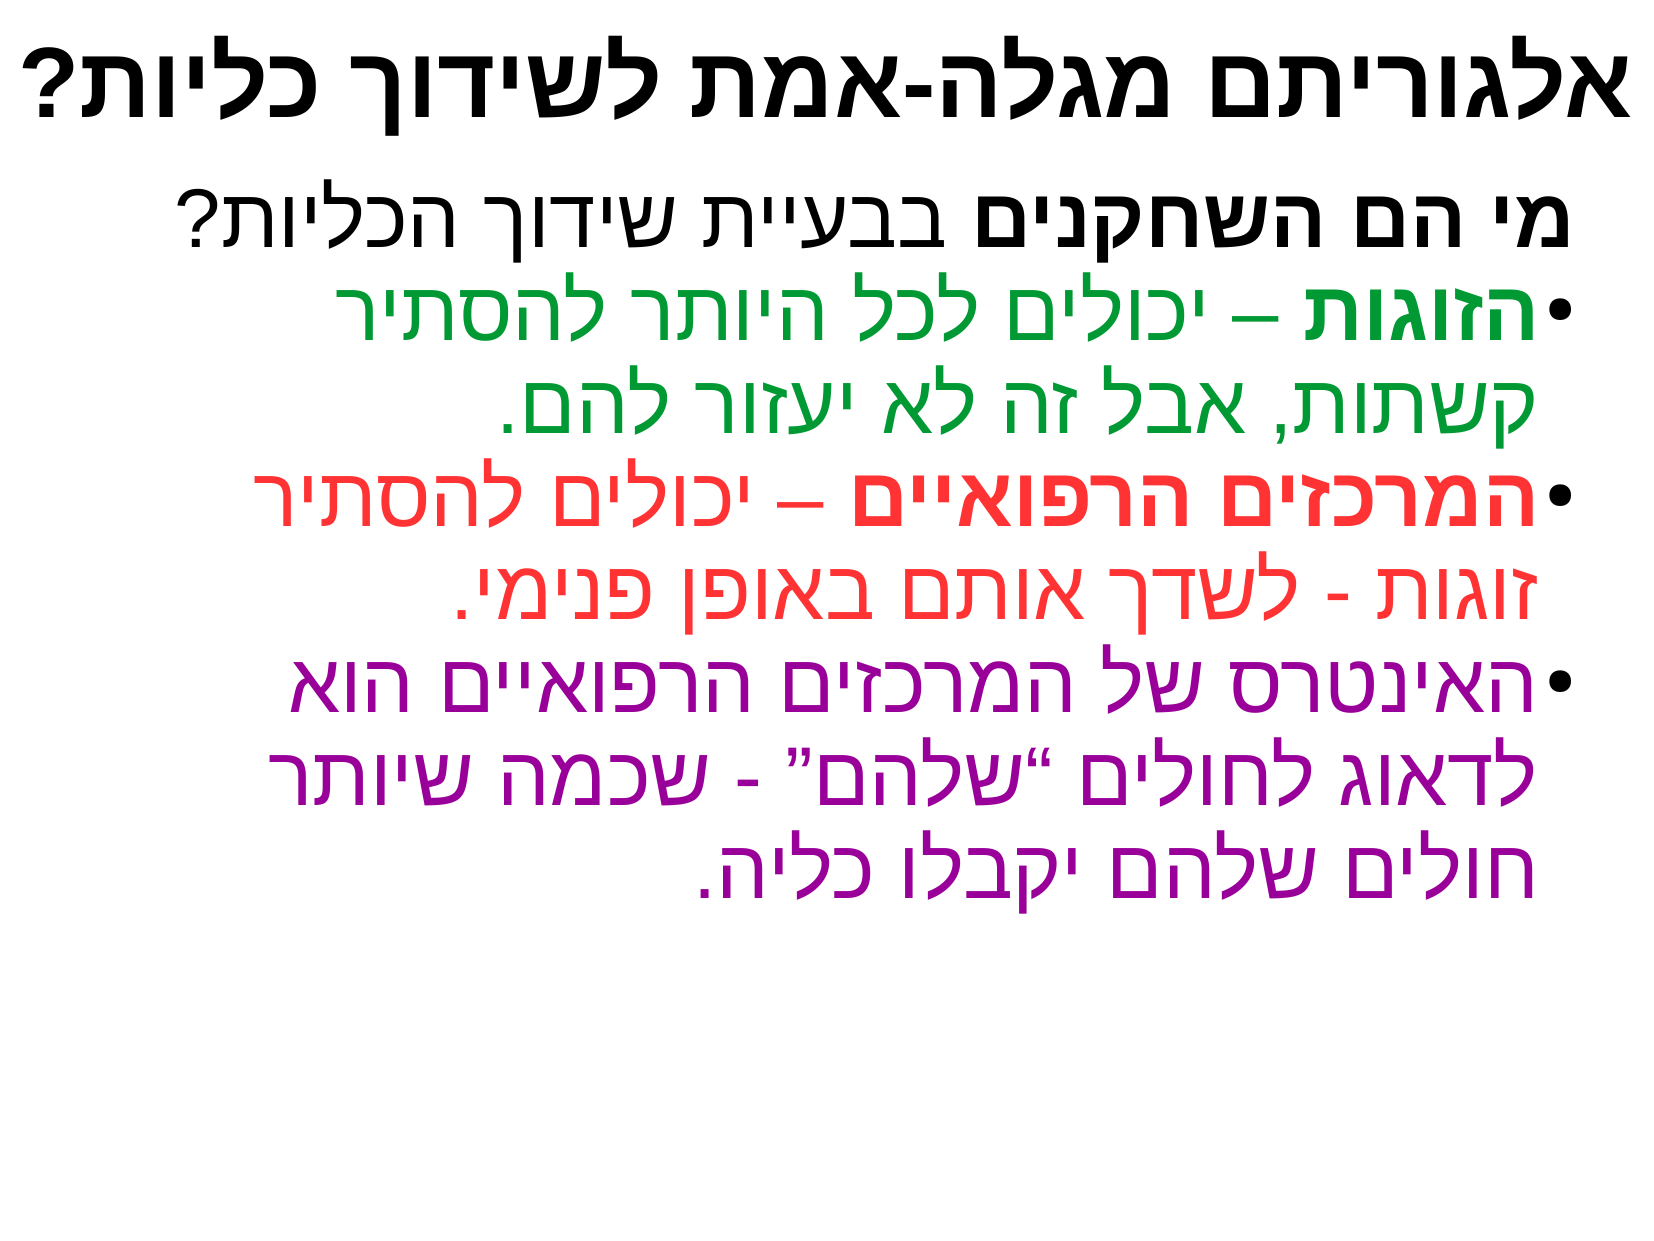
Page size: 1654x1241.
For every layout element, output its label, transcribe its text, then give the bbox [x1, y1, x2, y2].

title אלגוריתם מגלה-אמת לשידוך כליות? [0, 0, 1654, 195]
text_box מי הם השחקנים בבעיית שידוך הכליות? הזוגות – יכולים לכל היותר להסתיר קשתות, אבל זה לא יעזור להם. המרכזים הרפואיים – יכולים להסתיר זוגות - לשדך אותם באופן פנימי. האינטרס של המרכזים הרפואיים הוא לדאוג לחולים “שלהם” - שכמה שיותר חולים שלהם יקבלו כליה. [105, 195, 1591, 924]
